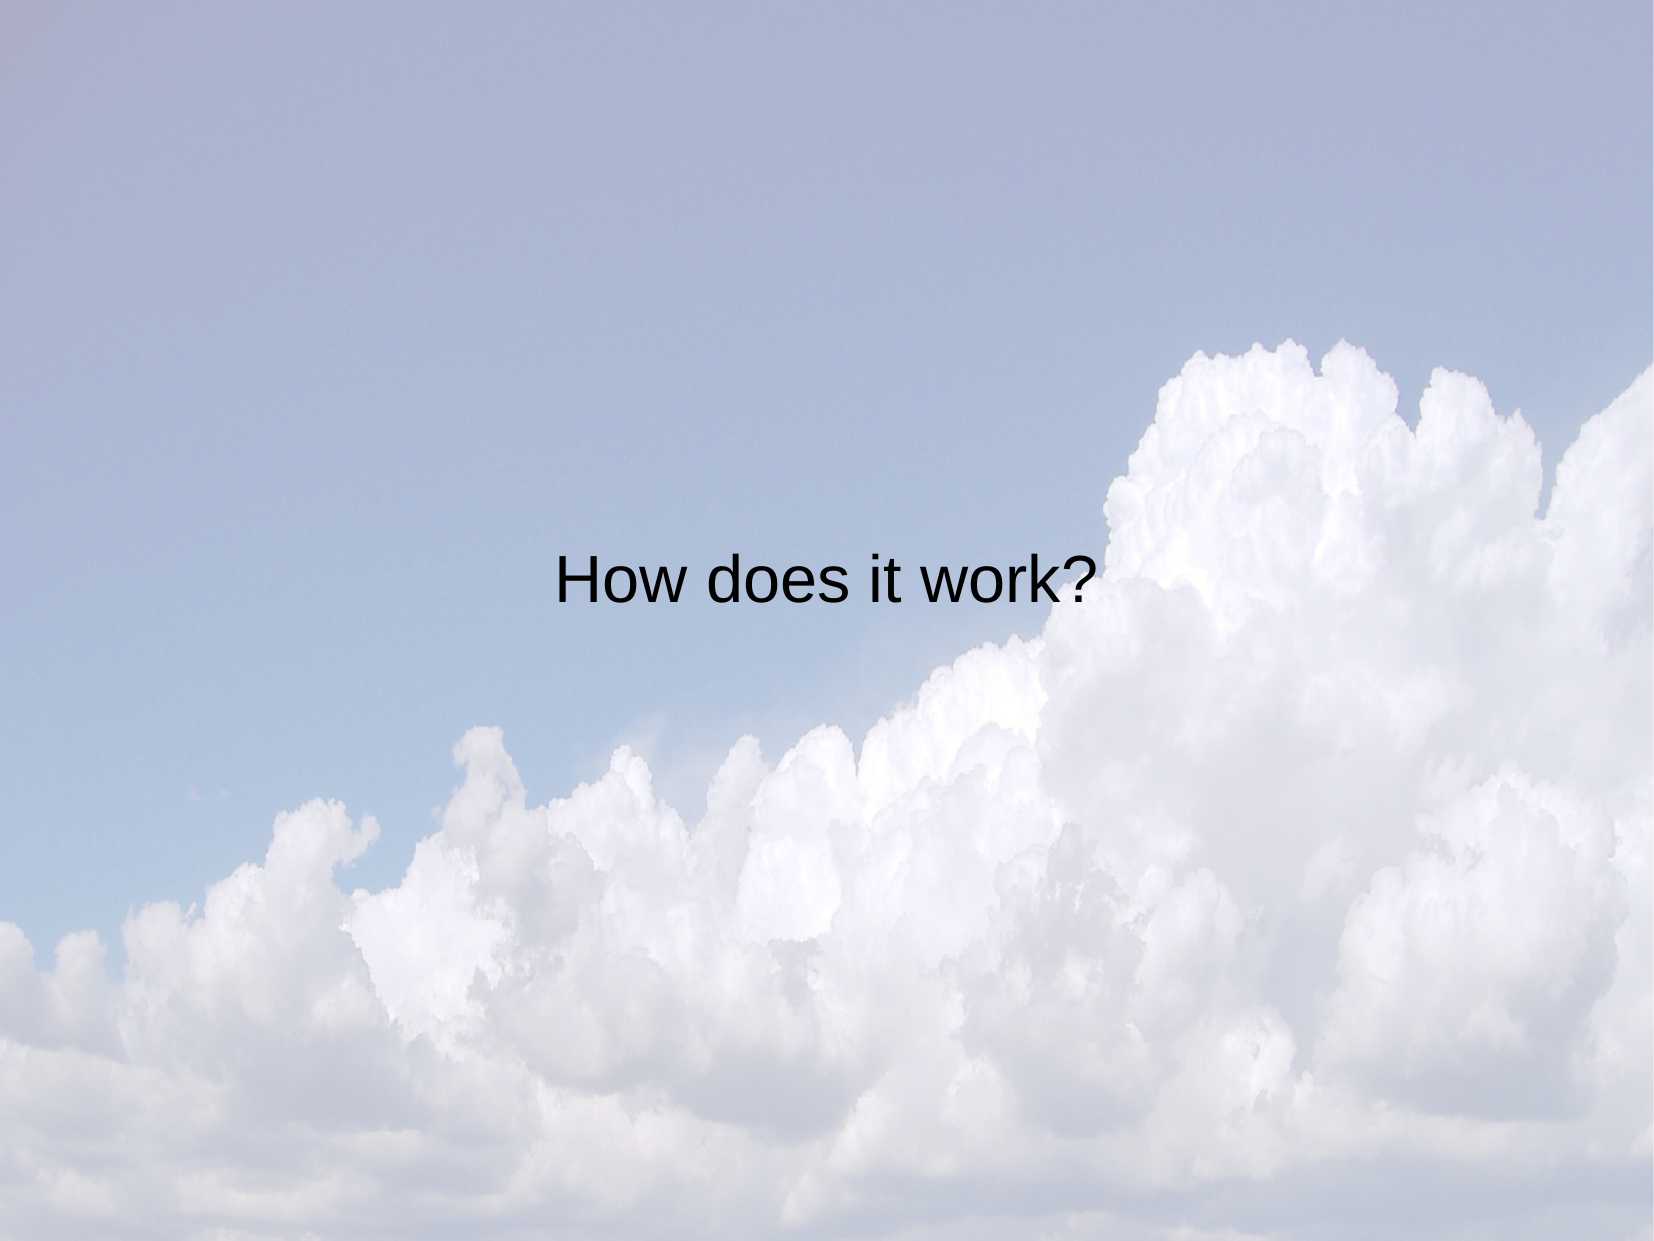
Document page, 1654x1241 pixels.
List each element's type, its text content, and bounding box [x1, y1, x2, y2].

subtitle How does it work? [82, 49, 1571, 1109]
picture [0, 0, 1654, 1241]
